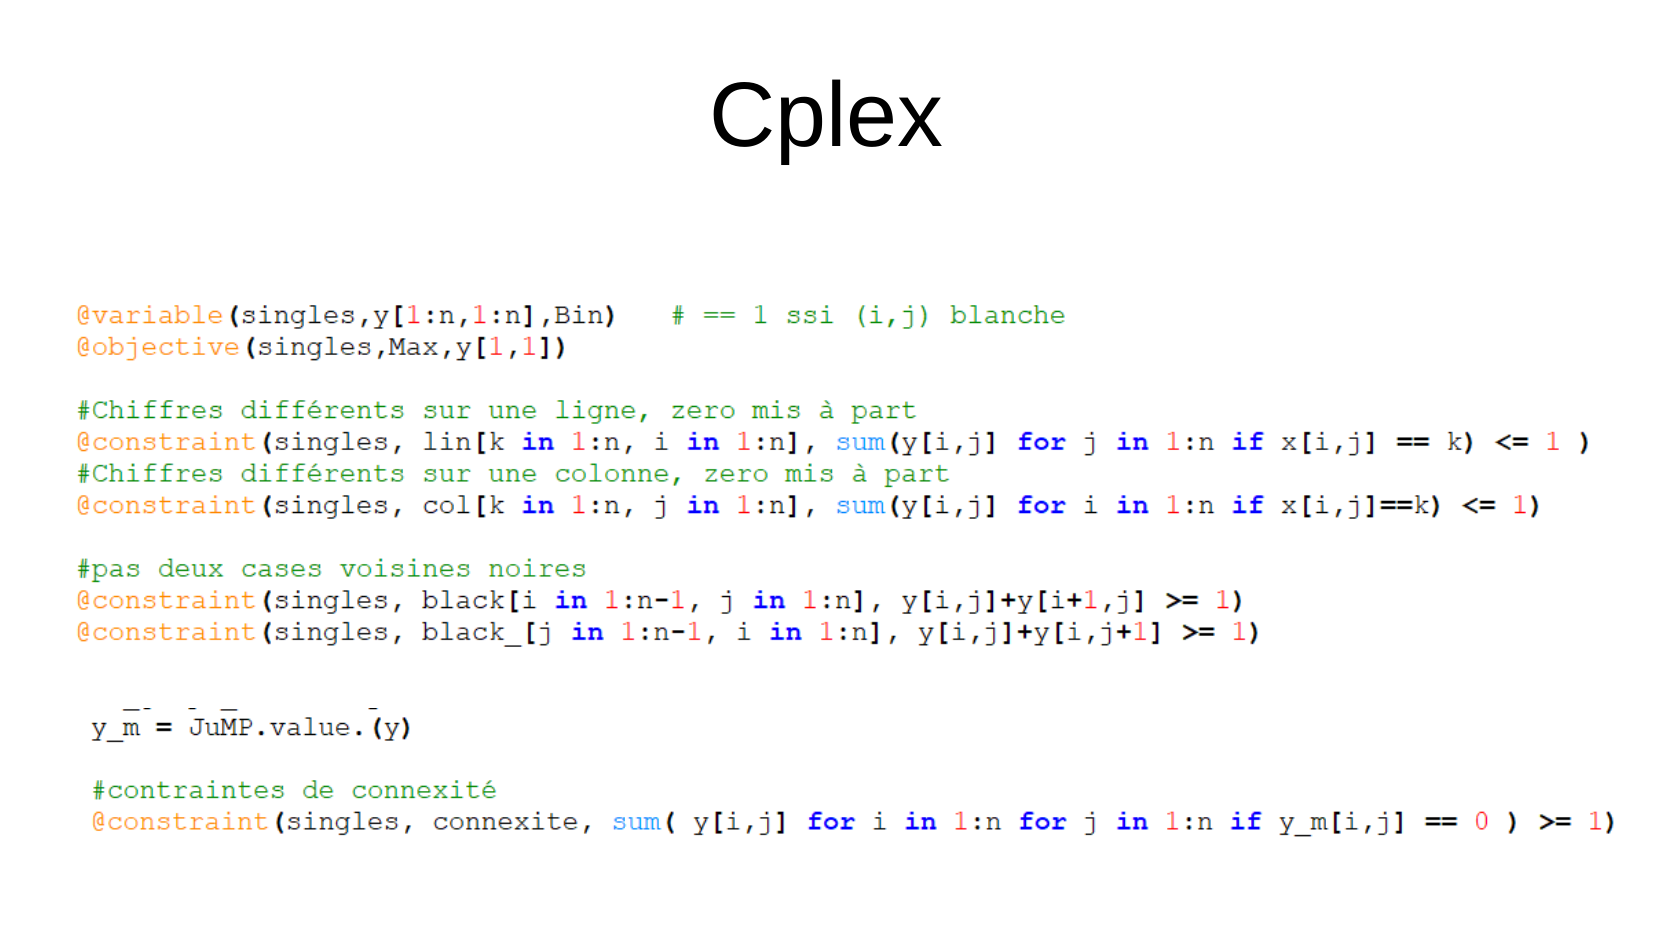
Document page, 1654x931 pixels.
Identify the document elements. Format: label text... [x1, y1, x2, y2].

picture [84, 708, 1627, 857]
title Cplex [82, 37, 1571, 193]
picture [59, 282, 1625, 658]
